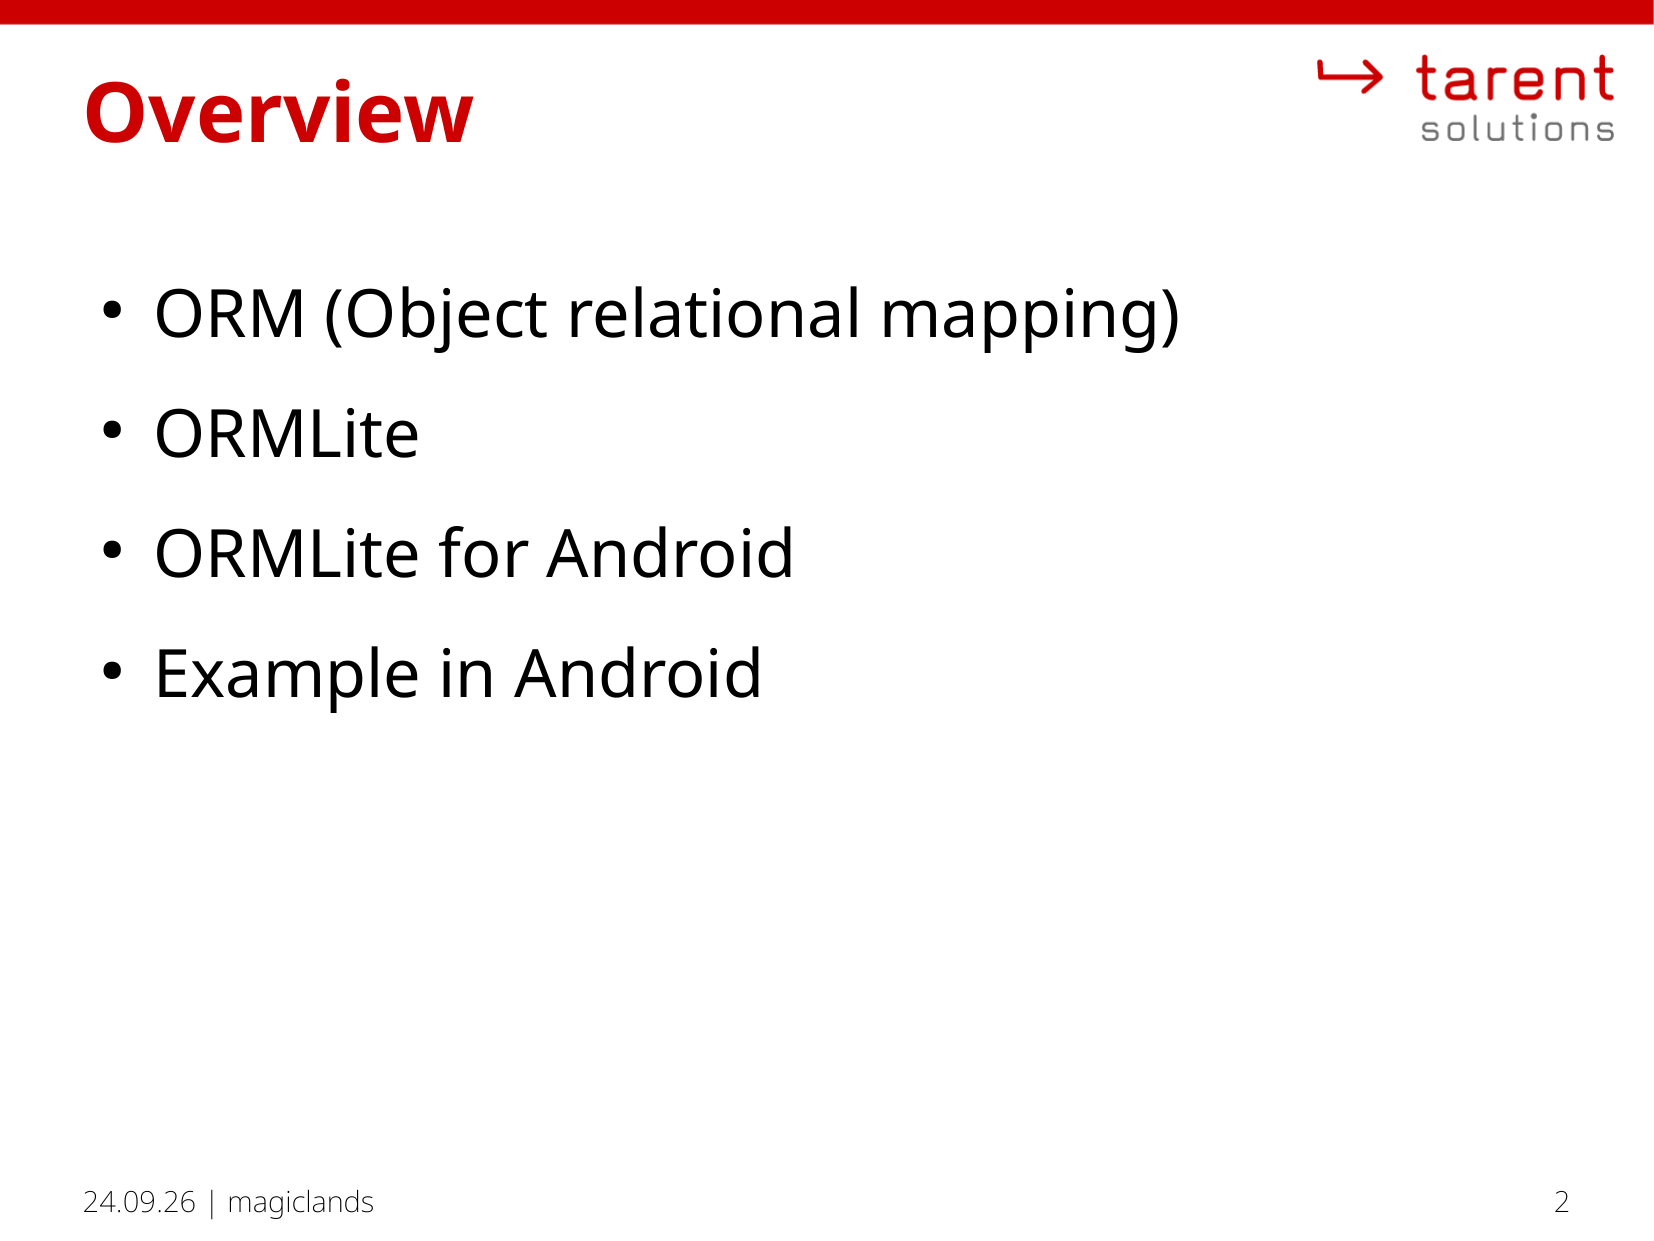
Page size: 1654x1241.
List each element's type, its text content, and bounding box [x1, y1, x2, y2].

title Overview [82, 20, 1571, 201]
picture [0, 0, 1654, 26]
list ORM (Object relational mapping) ORMLite ORMLite for Android Example in Android [82, 265, 1571, 986]
picture [1571, 45, 1622, 151]
